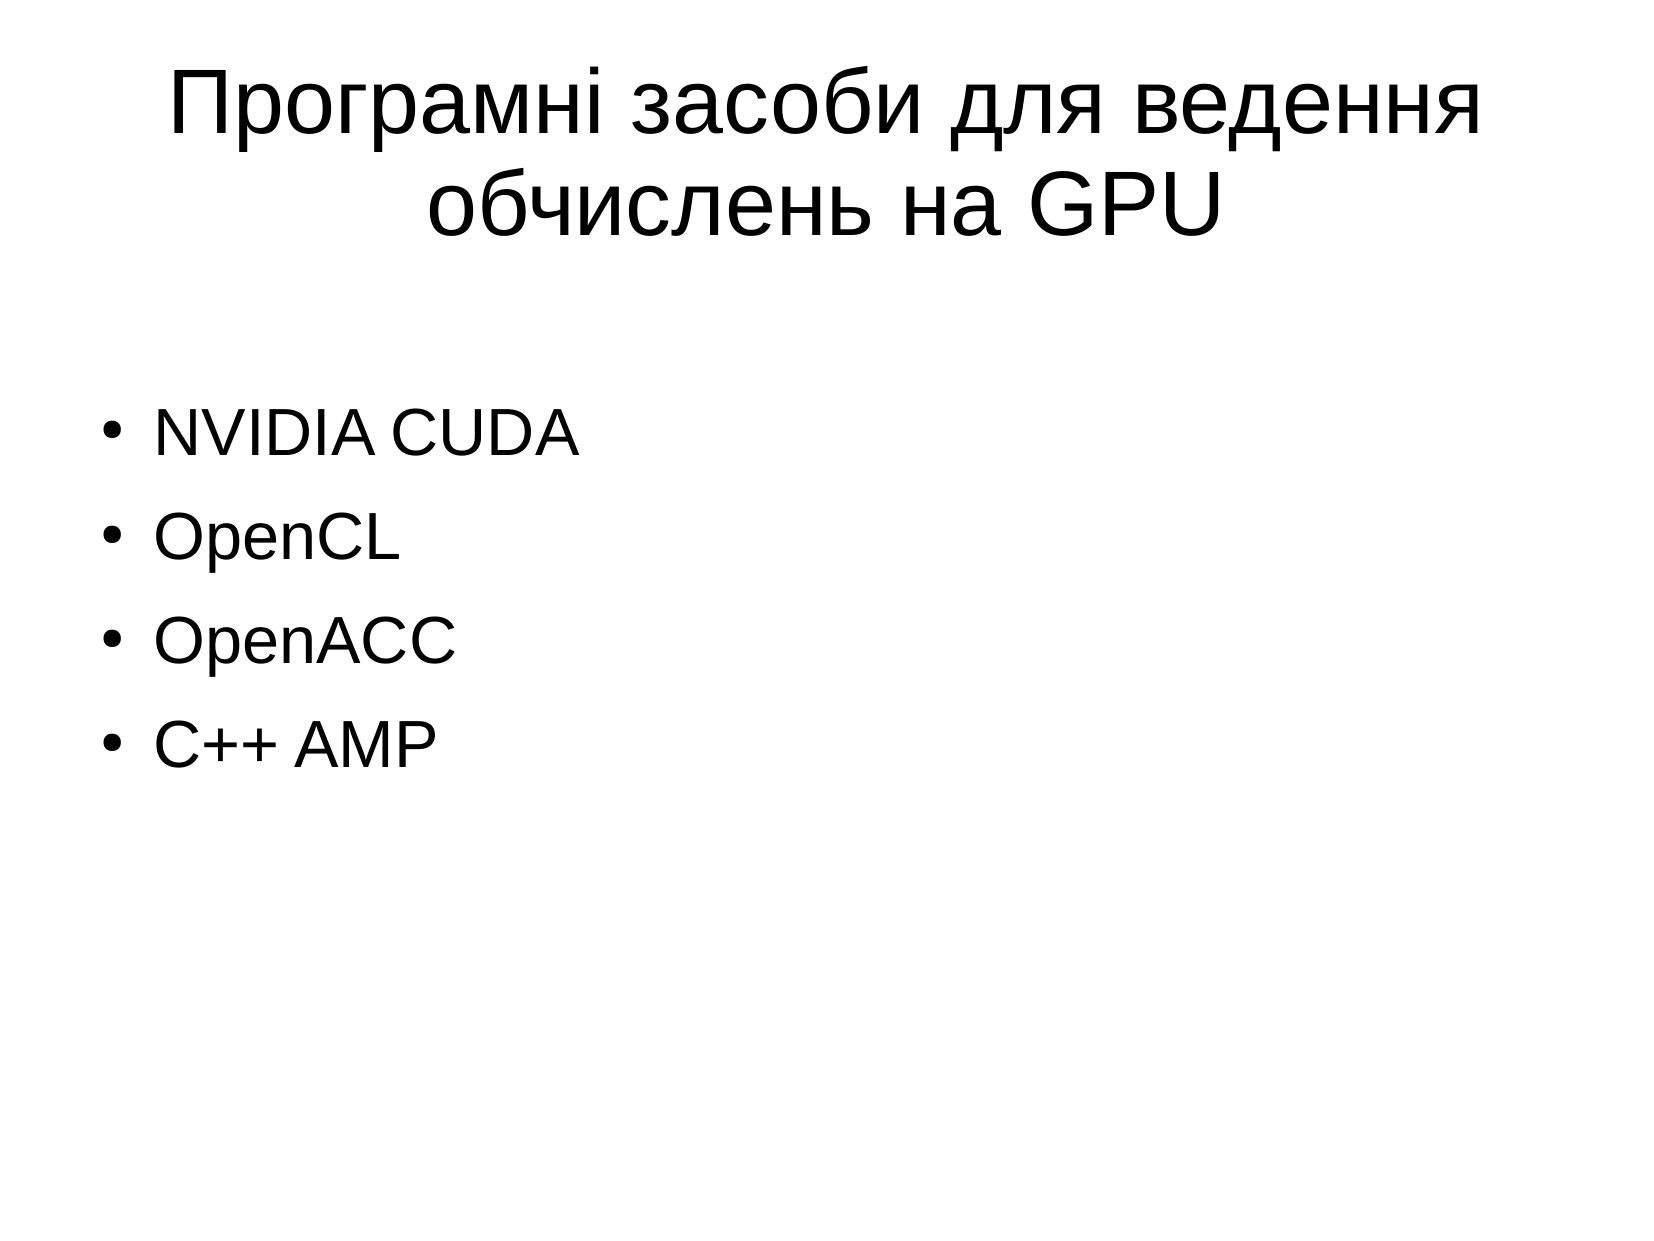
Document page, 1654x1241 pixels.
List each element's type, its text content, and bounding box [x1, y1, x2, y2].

title Програмні засоби для ведення обчислень на GPU [82, 49, 1571, 257]
list NVIDIA CUDA OpenCL OpenACC C++ AMP [82, 290, 1571, 1010]
